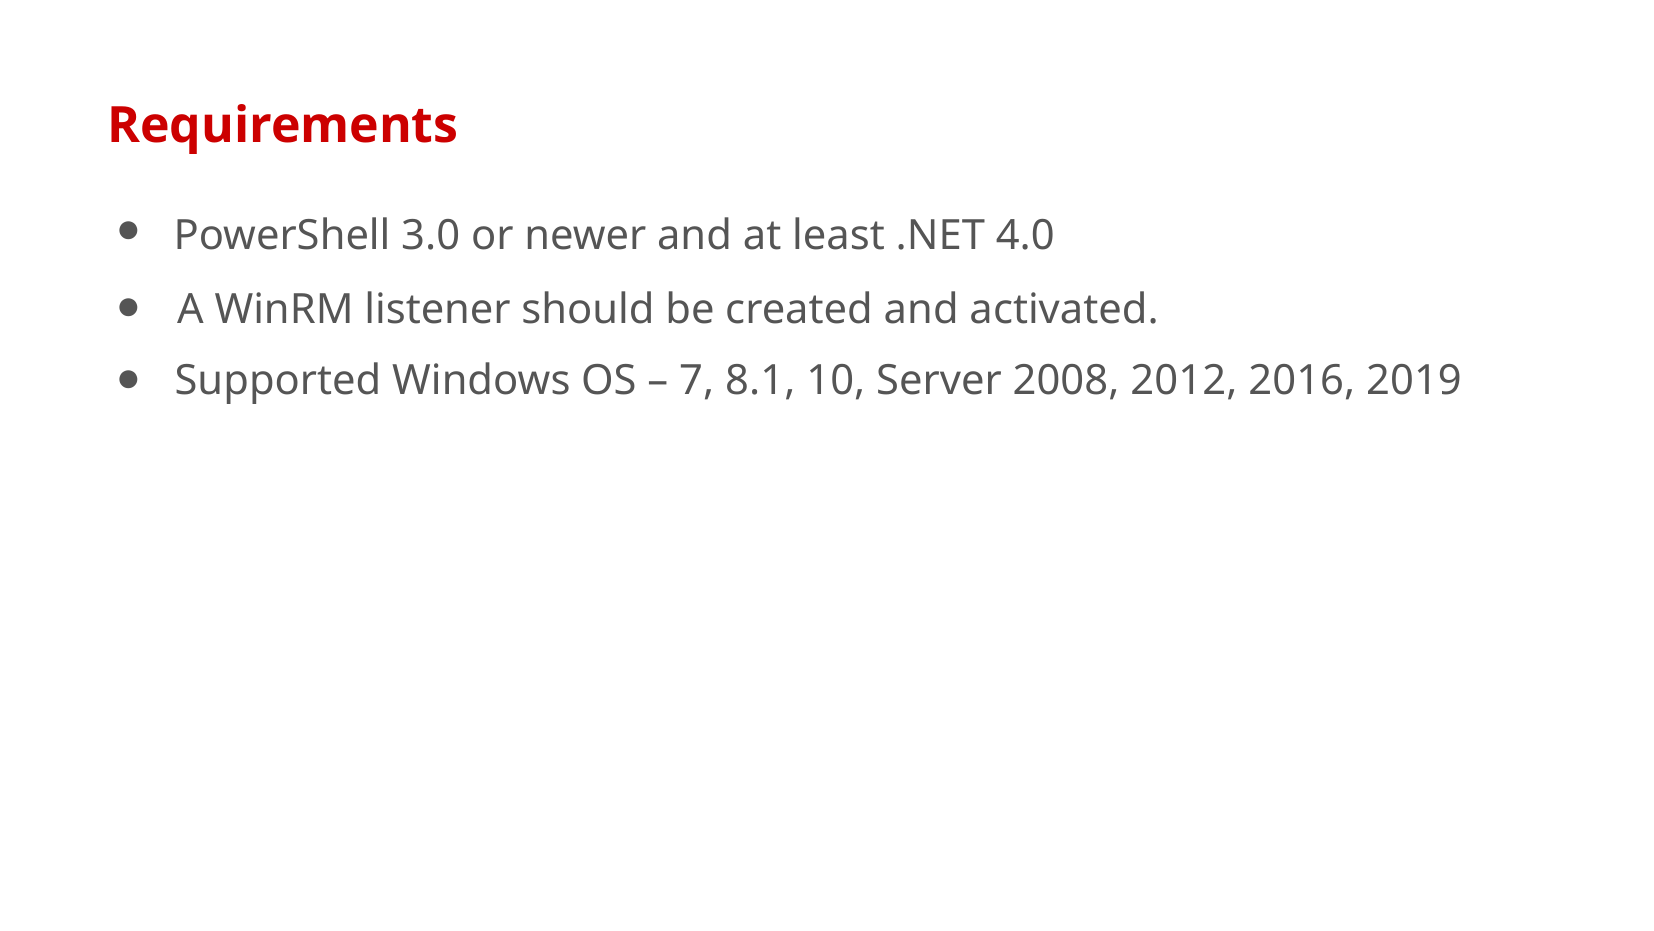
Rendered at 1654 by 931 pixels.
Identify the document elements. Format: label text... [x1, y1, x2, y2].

text_box ● [115, 353, 149, 409]
text_box A WinRM listener should be created and activated. [177, 279, 1113, 337]
text_box Supported Windows OS – 7, 8.1, 10, Server 2008, 2012, 2016, 2019 [174, 349, 1440, 408]
text_box ● [115, 204, 149, 260]
text_box ● [115, 281, 149, 337]
text_box Requirements [107, 88, 589, 170]
text_box PowerShell 3.0 or newer and at least .NET 4.0 [173, 204, 1032, 262]
